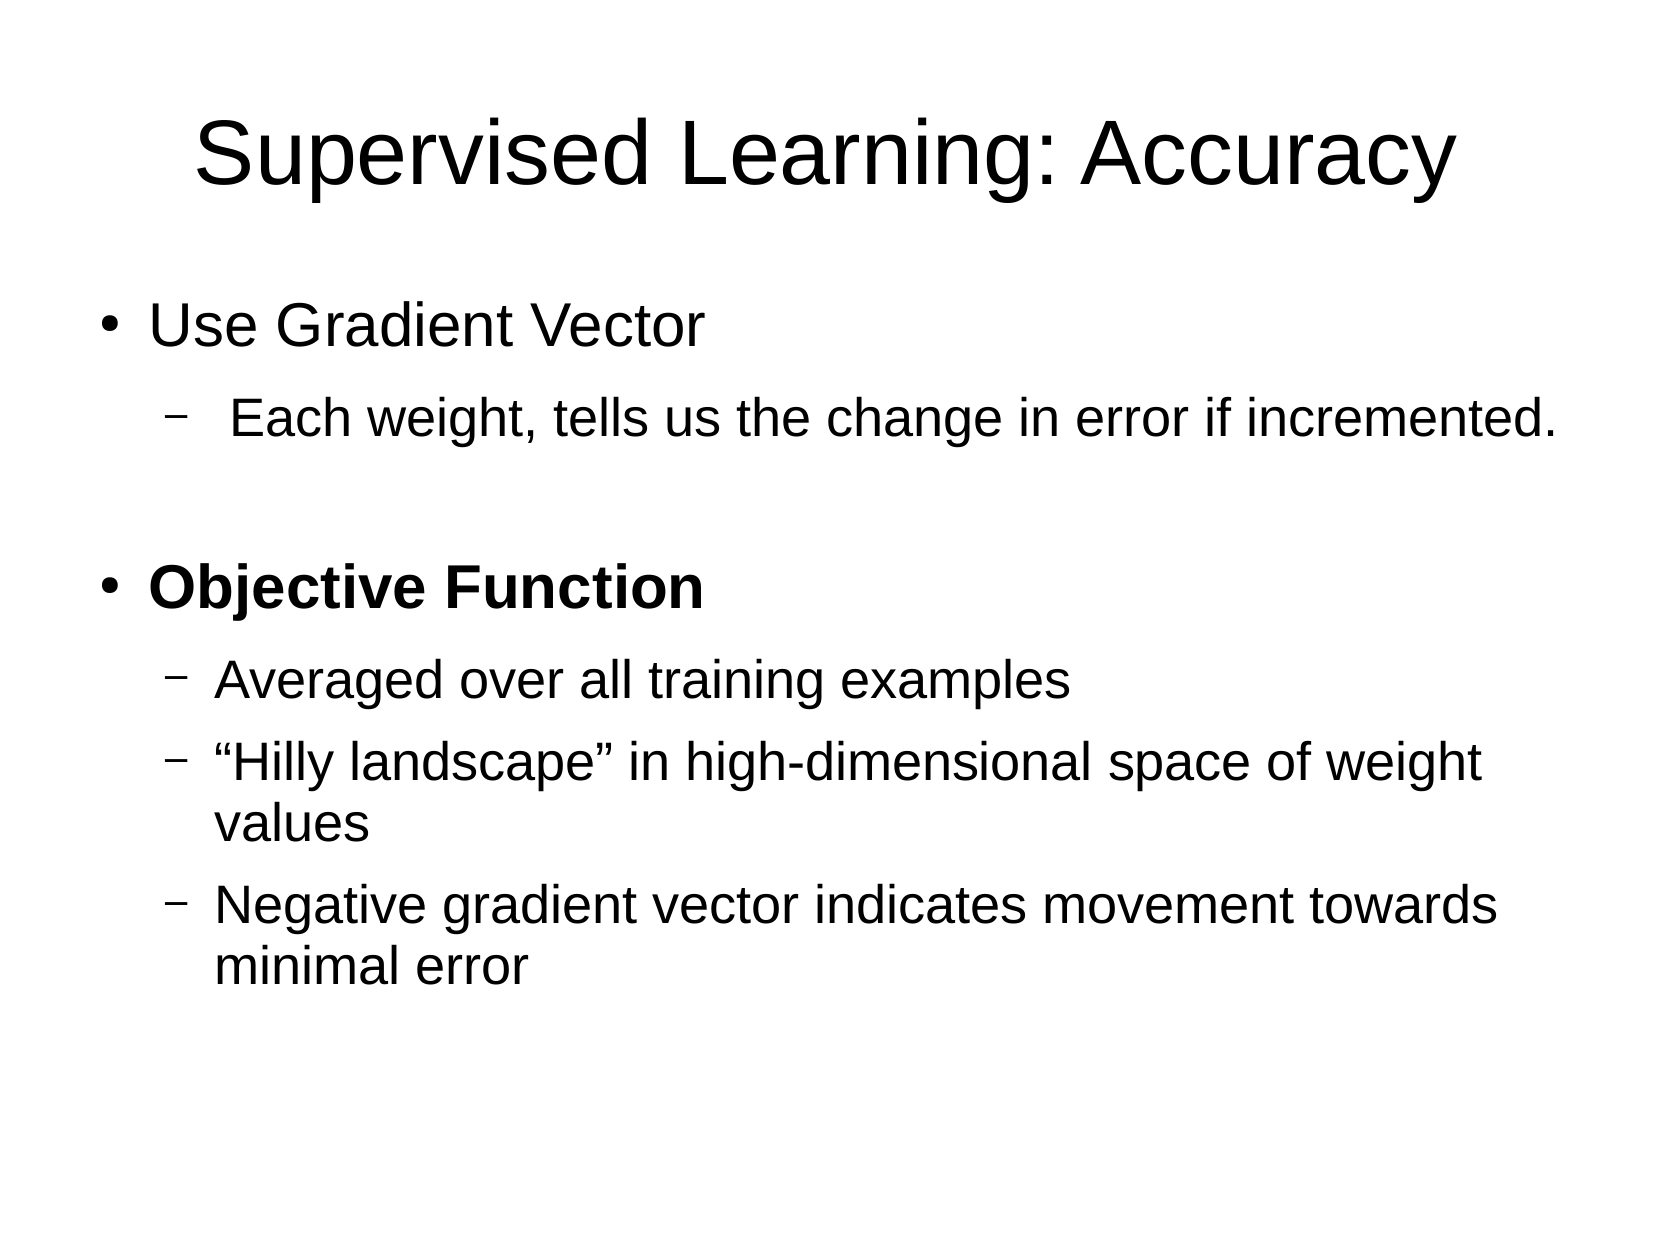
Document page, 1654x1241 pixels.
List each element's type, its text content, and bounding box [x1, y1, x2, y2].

list Use Gradient Vector Each weight, tells us the change in error if incremented. Objective Function Averaged over all training examples “Hilly landscape” in high-dimensional space of weight values Negative gradient vector indicates movement towards minimal error [82, 290, 1571, 1010]
title Supervised Learning: Accuracy [82, 49, 1571, 257]
